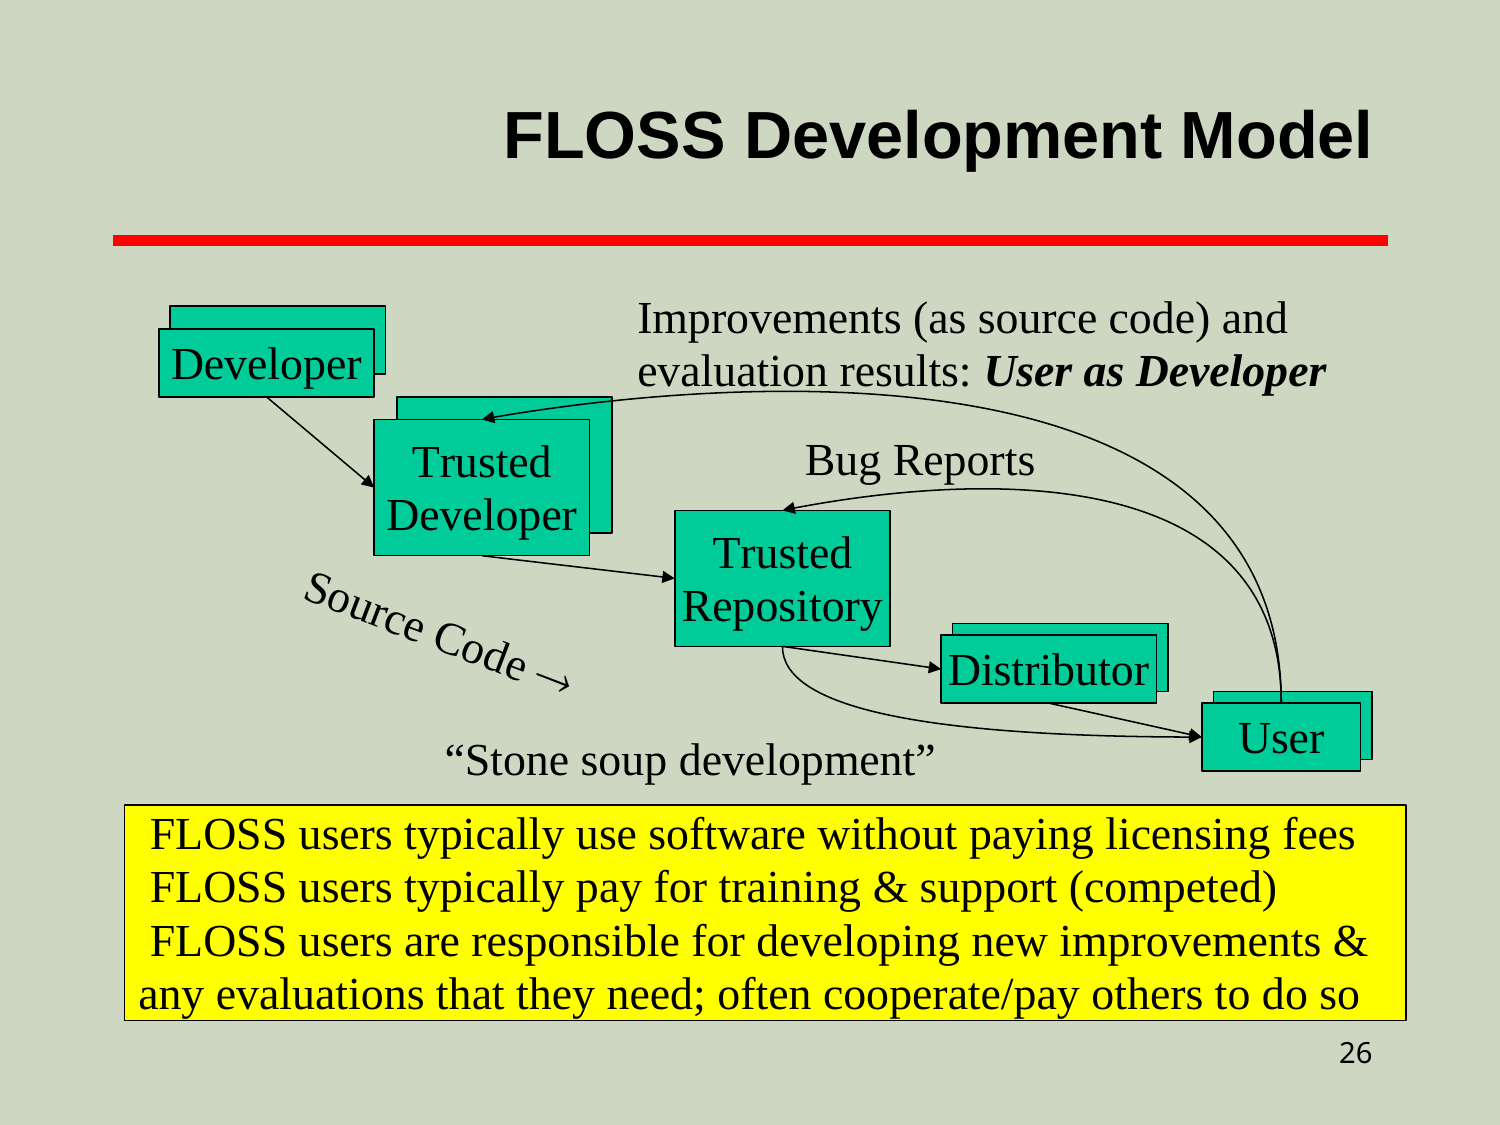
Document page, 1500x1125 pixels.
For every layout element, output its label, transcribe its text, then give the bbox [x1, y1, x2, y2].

text_box Source Code  [281, 546, 602, 724]
text_box Improvements (as source code) and evaluation results: User as Developer [623, 283, 1361, 407]
text_box Distributor [941, 635, 1157, 704]
text_box Trusted Developer [374, 419, 590, 556]
title FLOSS Development Model [337, 85, 1388, 224]
text_box [396, 396, 613, 419]
text_box Bug Reports [791, 425, 1047, 494]
text_box “Stone soup development” [430, 725, 944, 794]
text_box Developer [158, 328, 375, 397]
text_box [590, 403, 613, 534]
text_box FLOSS users typically use software without paying licensing fees FLOSS users typically pay for training & support (competed) FLOSS users are responsible for developing new improvements & any evaluations that they need; often cooperate/pay others to do so [124, 805, 1406, 1021]
text_box User [1201, 703, 1361, 772]
text_box Trusted Repository [674, 510, 891, 647]
